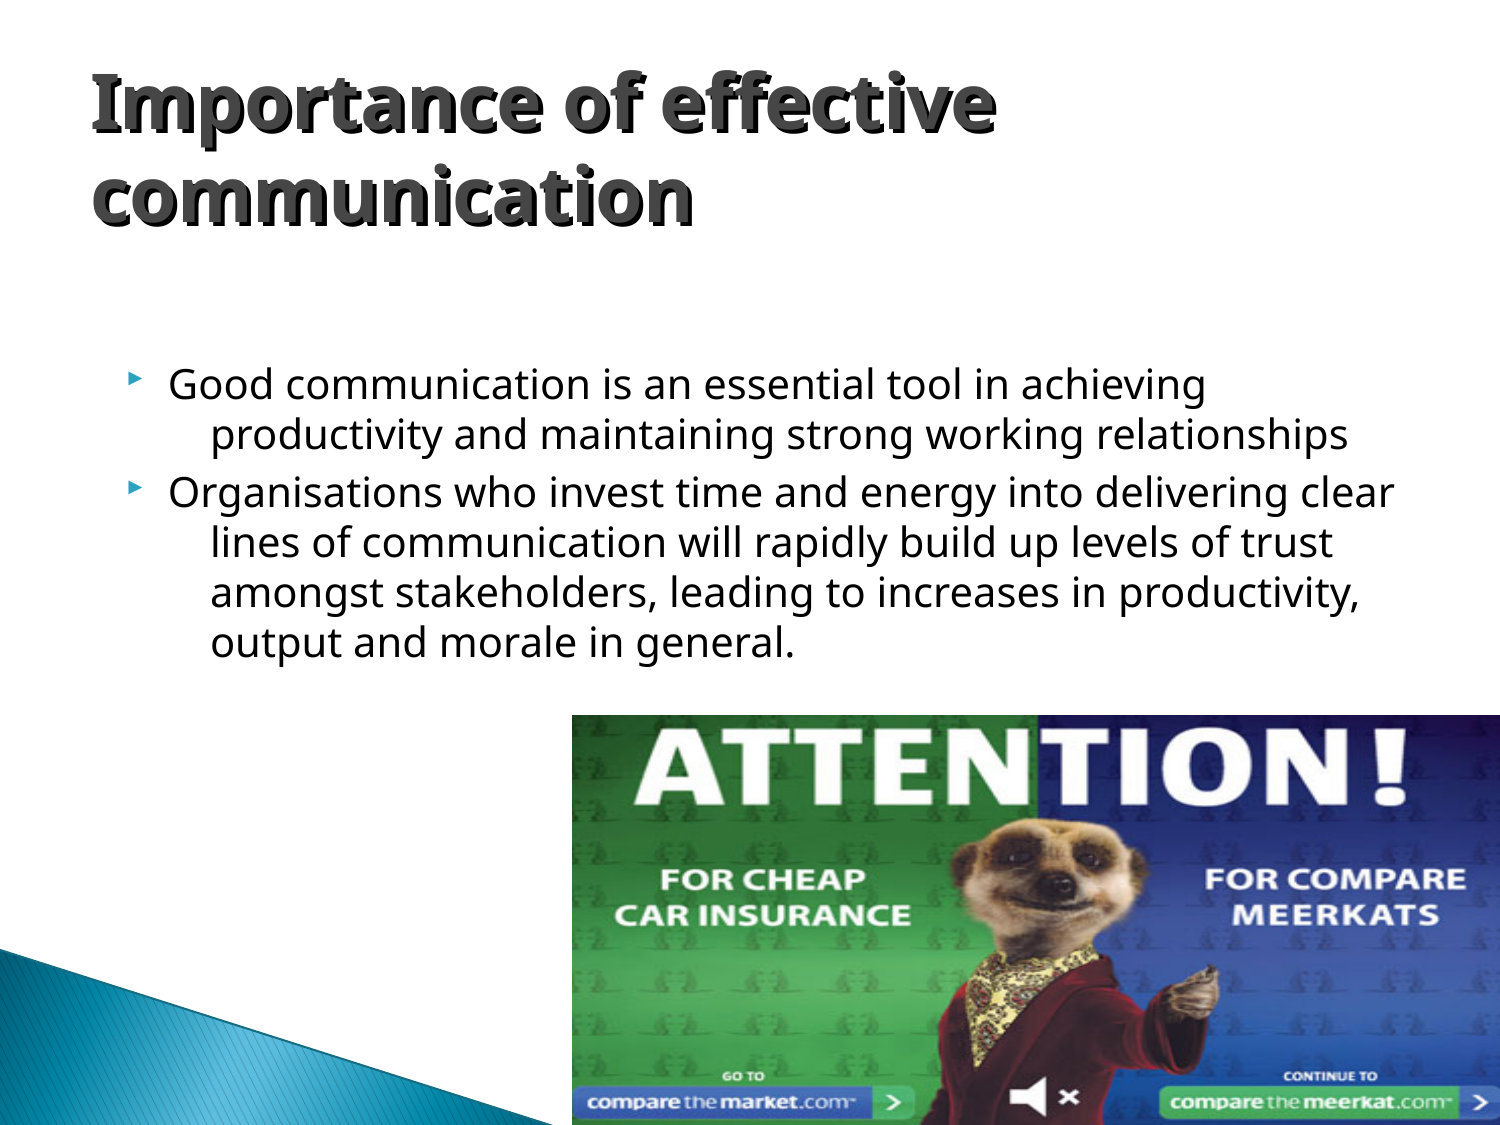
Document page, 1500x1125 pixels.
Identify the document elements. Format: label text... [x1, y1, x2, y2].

title Importance of effective communication [75, 45, 1459, 233]
list Good communication is an essential tool in achieving productivity and maintaining strong working relationships Organisations who invest time and energy into delivering clear lines of communication will rapidly build up levels of trust amongst stakeholders, leading to increases in productivity, output and morale in general. [75, 349, 1426, 787]
picture [572, 716, 1500, 1125]
